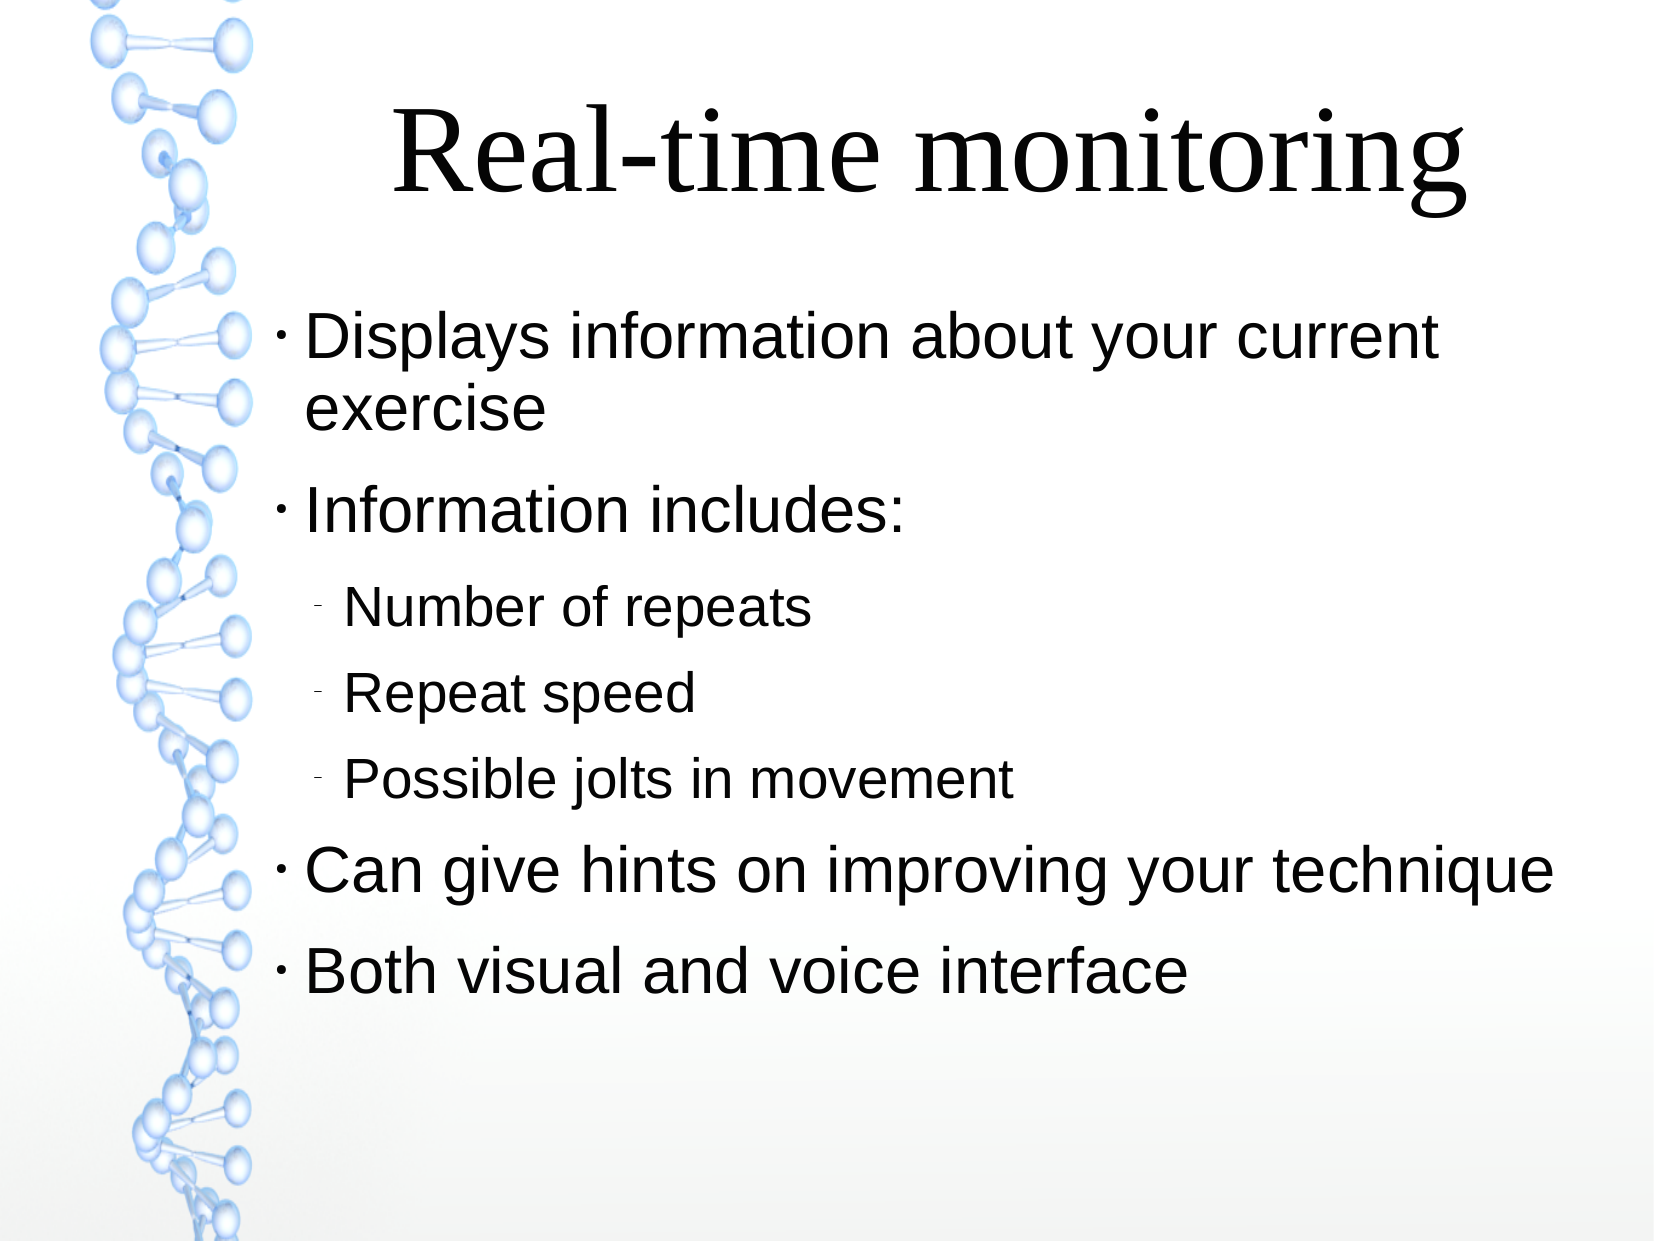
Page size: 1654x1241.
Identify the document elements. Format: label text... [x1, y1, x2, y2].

picture [0, 0, 1654, 1241]
list Displays information about your current exercise Information includes: Number of repeats Repeat speed Possible jolts in movement Can give hints on improving your technique Both visual and voice interface [265, 299, 1595, 1019]
title Real-time monitoring [265, 47, 1595, 252]
